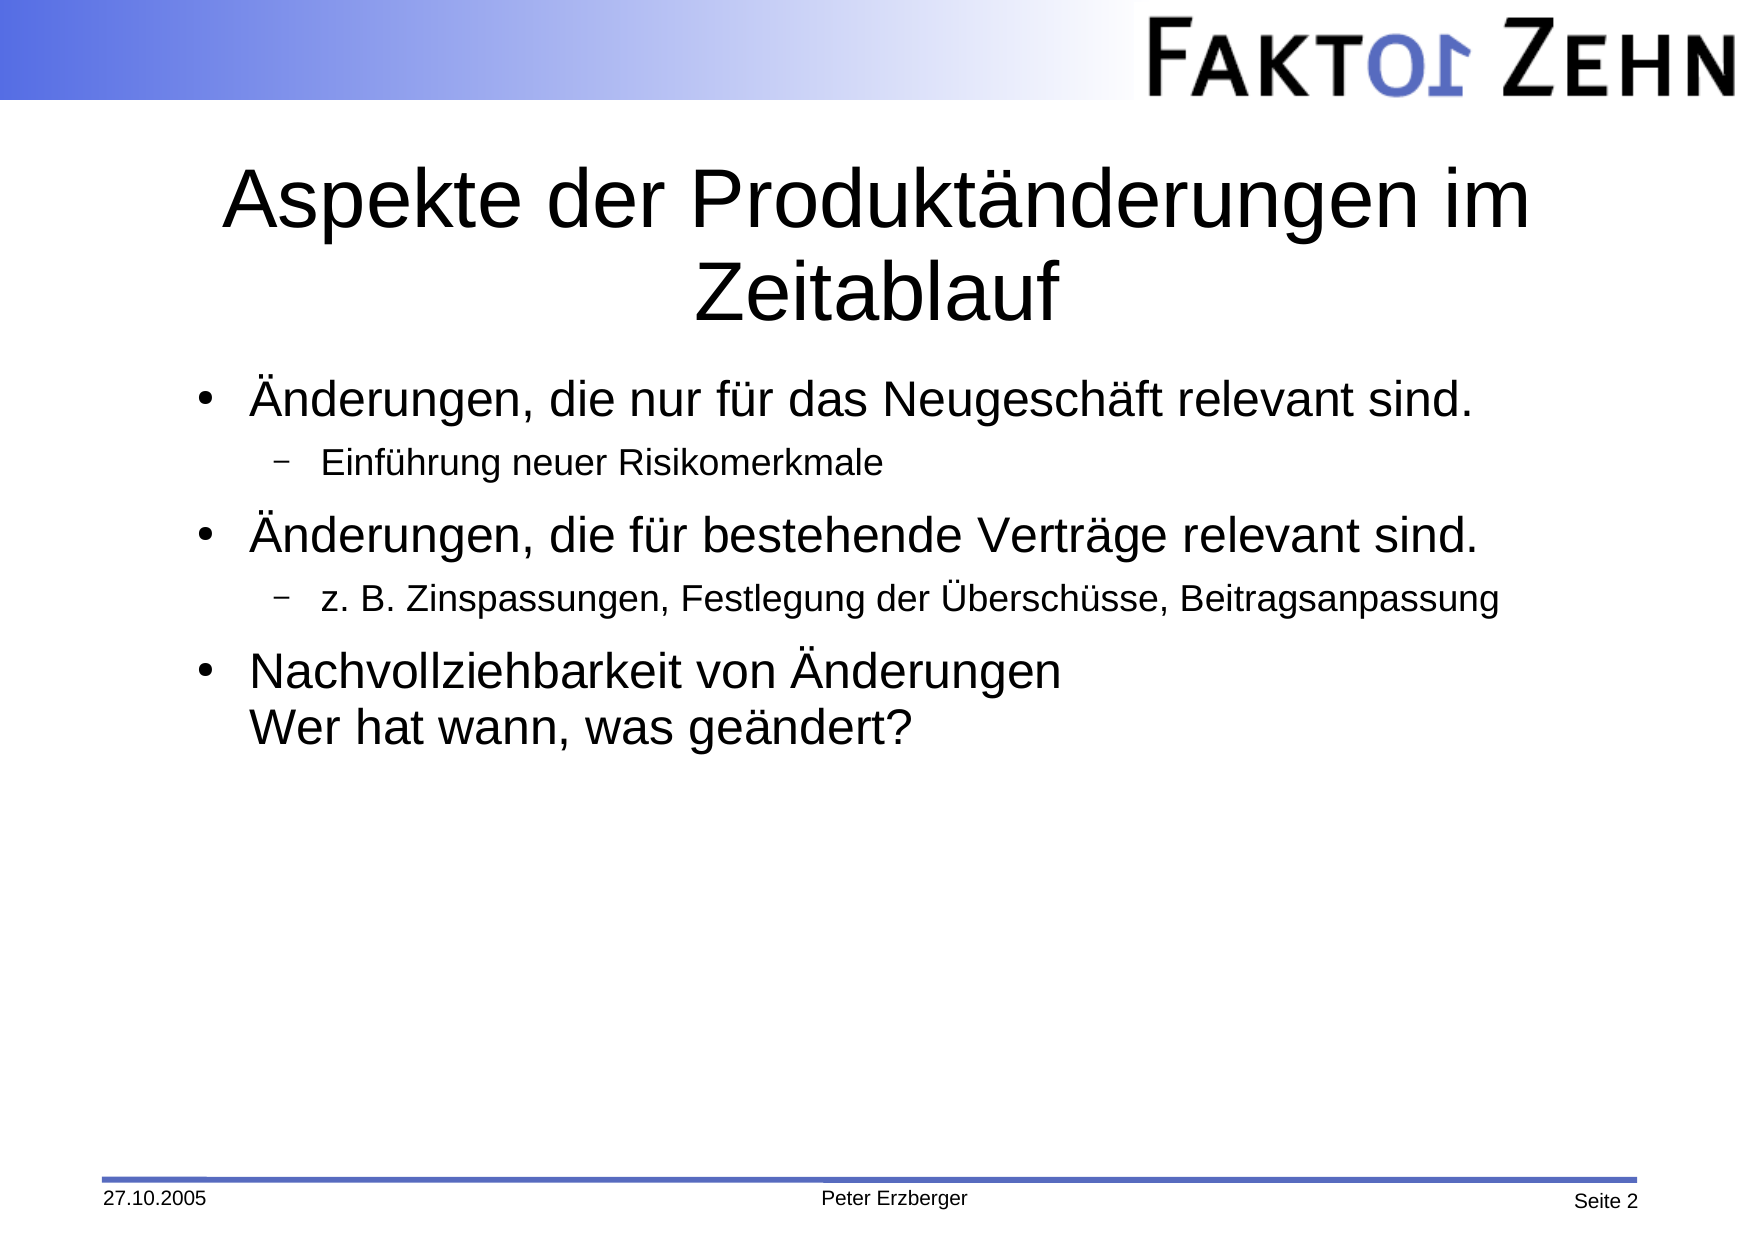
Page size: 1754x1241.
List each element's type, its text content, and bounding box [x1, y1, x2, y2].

list Änderungen, die nur für das Neugeschäft relevant sind. Einführung neuer Risikomerkmale Änderungen, die für bestehende Verträge relevant sind. z. B. Zinspassungen, Festlegung der Überschüsse, Beitragsanpassung Nachvollziehbarkeit von Änderungen Wer hat wann, was geändert? [179, 371, 1576, 1078]
picture [1133, 2, 1749, 105]
title Aspekte der Produktänderungen im Zeitablauf [179, 142, 1576, 349]
